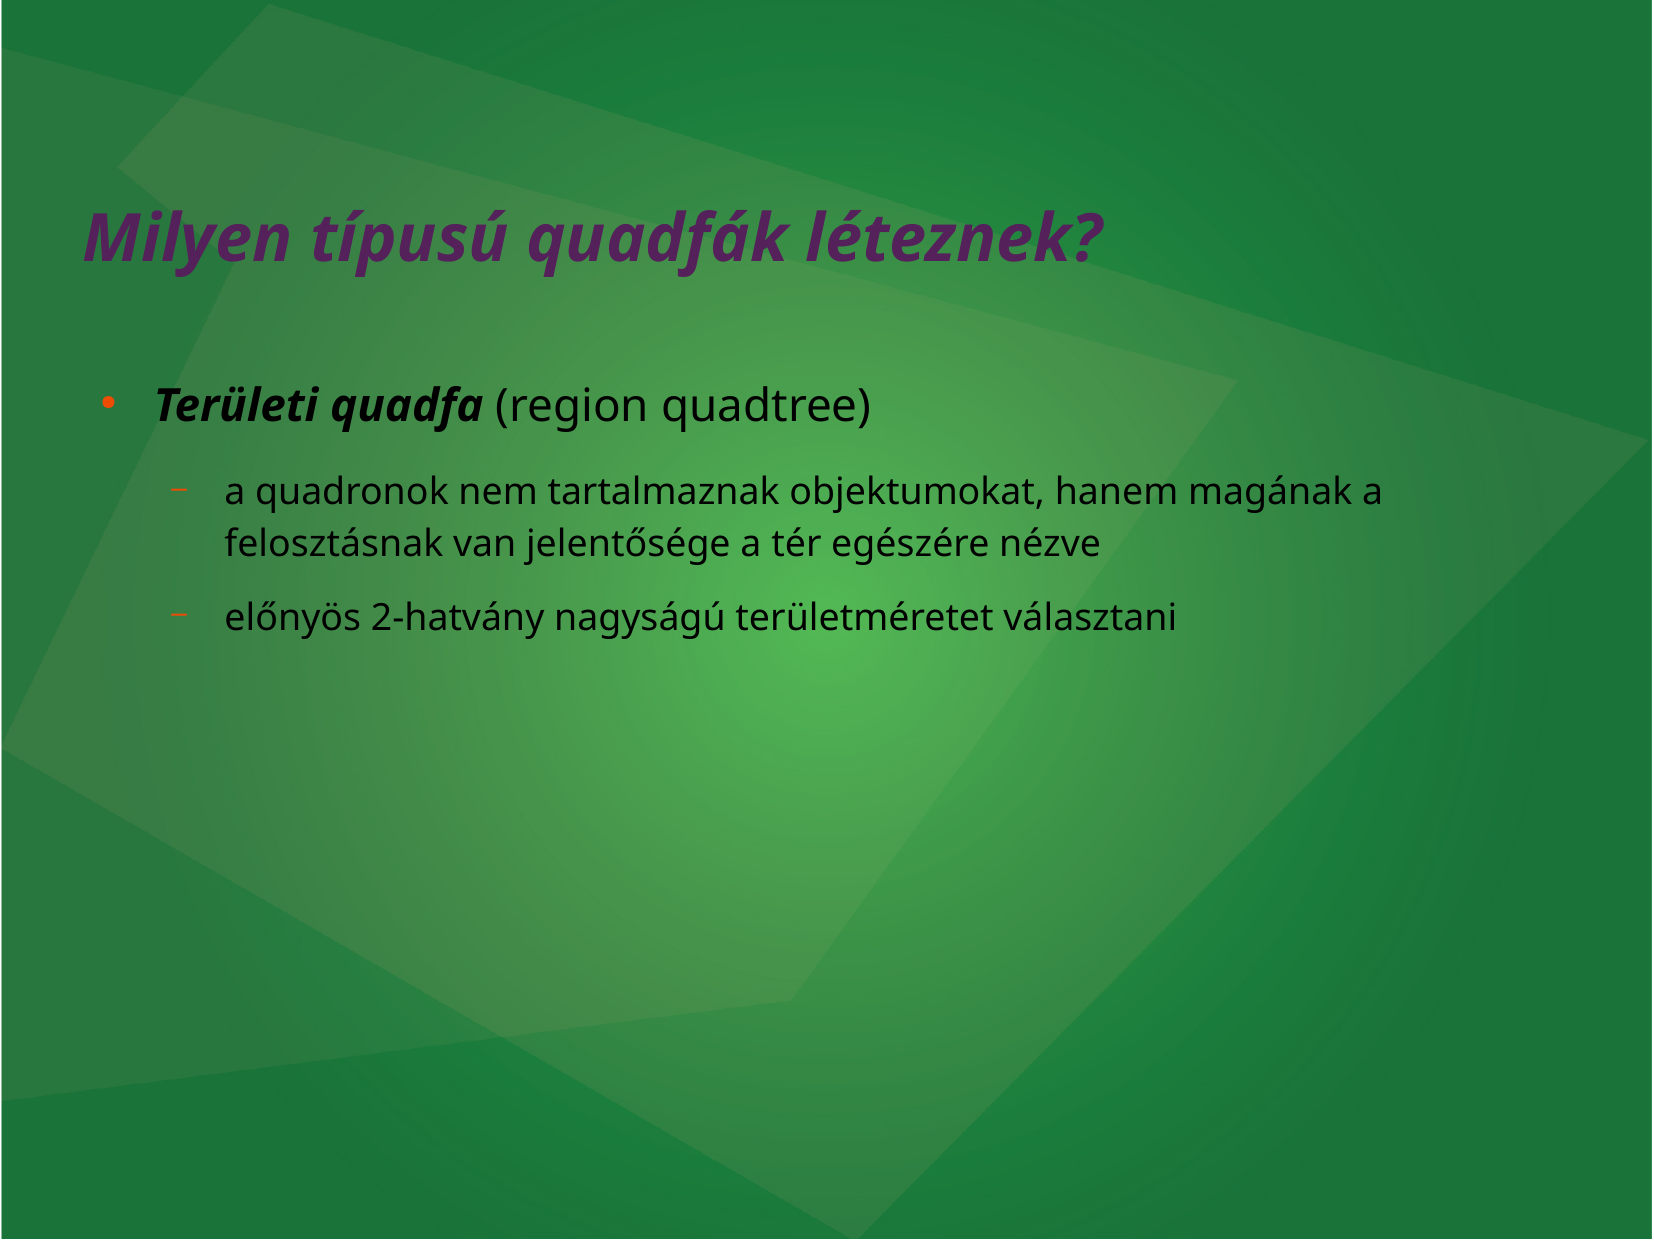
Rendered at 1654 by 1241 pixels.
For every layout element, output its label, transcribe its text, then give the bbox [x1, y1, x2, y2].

title Milyen típusú quadfák léteznek? [82, 132, 1571, 340]
picture [0, 0, 1652, 1241]
list Területi quadfa (region quadtree) a quadronok nem tartalmaznak objektumokat, hanem magának a felosztásnak van jelentősége a tér egészére nézve előnyös 2-hatvány nagyságú területméretet választani [82, 372, 1571, 1093]
